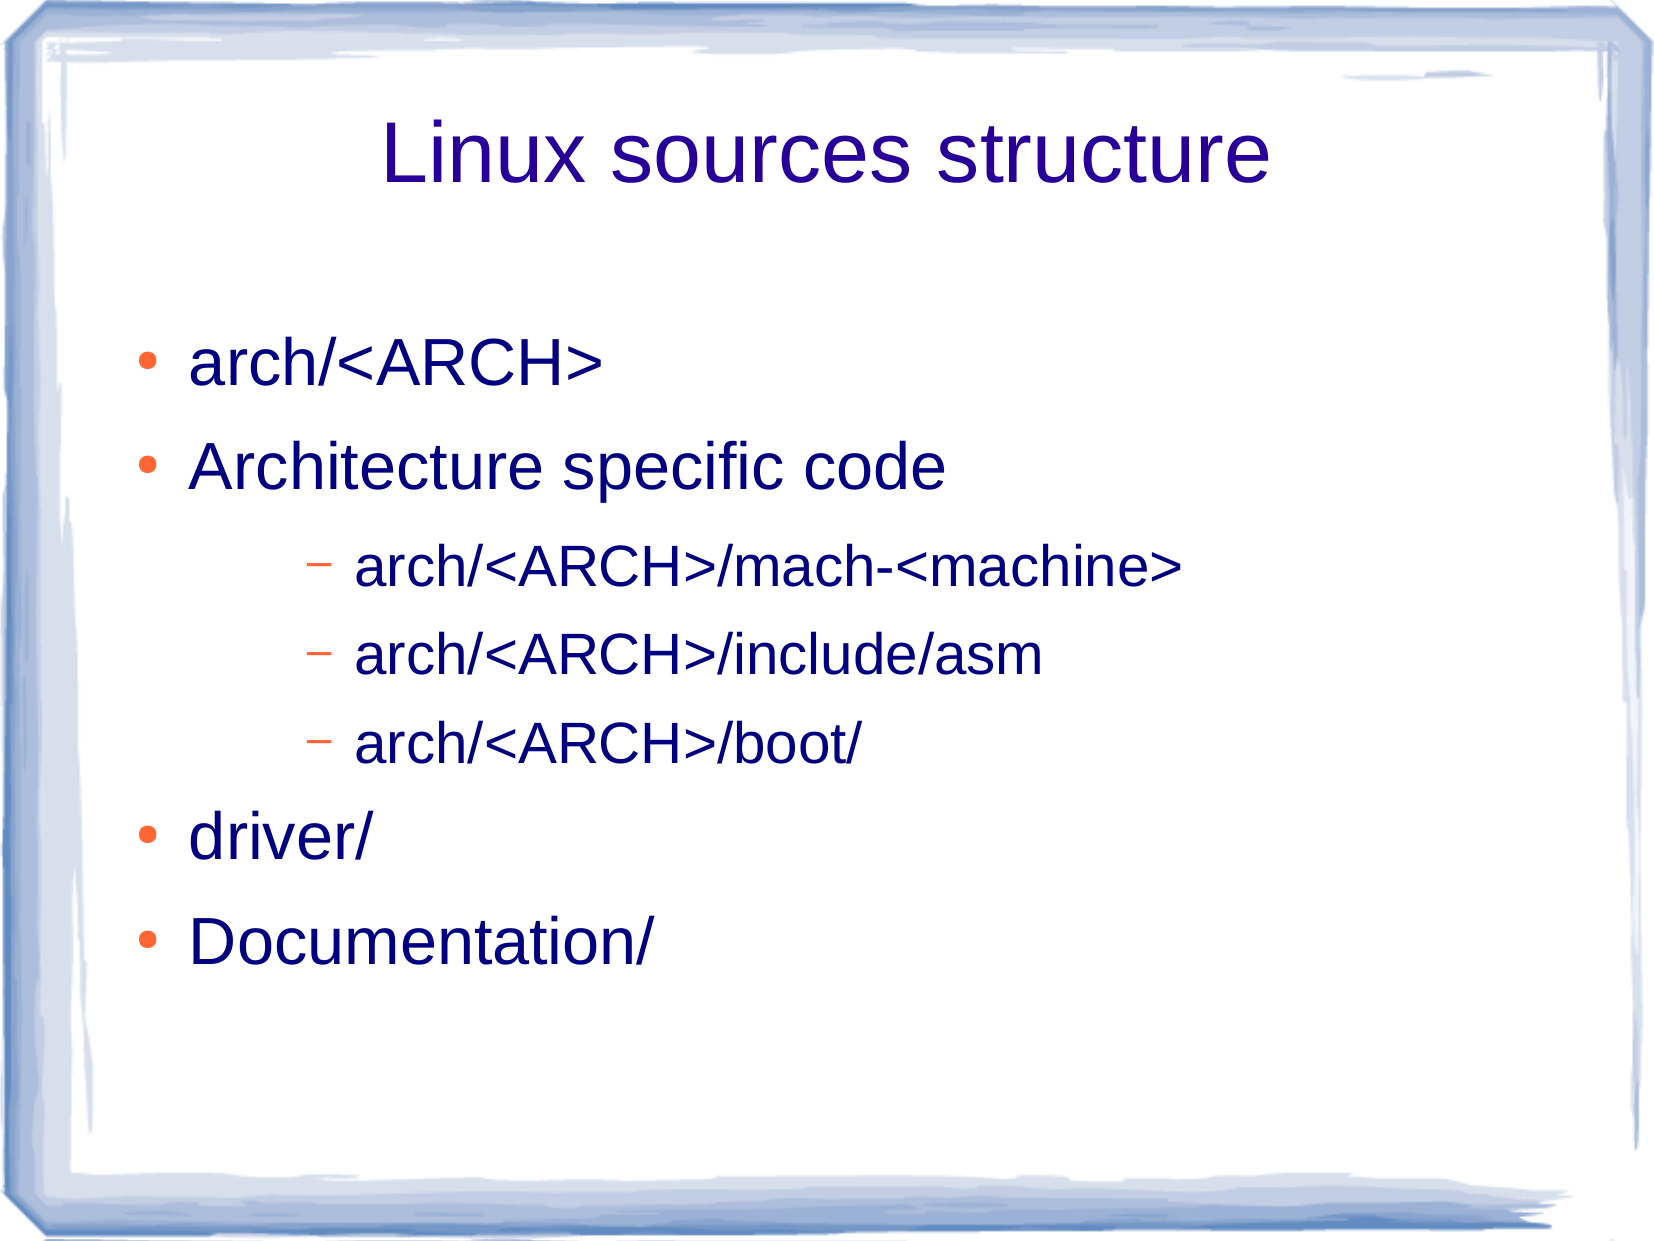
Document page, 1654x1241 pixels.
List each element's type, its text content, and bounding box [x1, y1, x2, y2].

picture [0, 0, 1654, 1241]
list arch/<ARCH> Architecture specific code arch/<ARCH>/mach-<machine> arch/<ARCH>/include/asm arch/<ARCH>/boot/ driver/ Documentation/ [118, 324, 1571, 1045]
title Linux sources structure [82, 49, 1571, 257]
